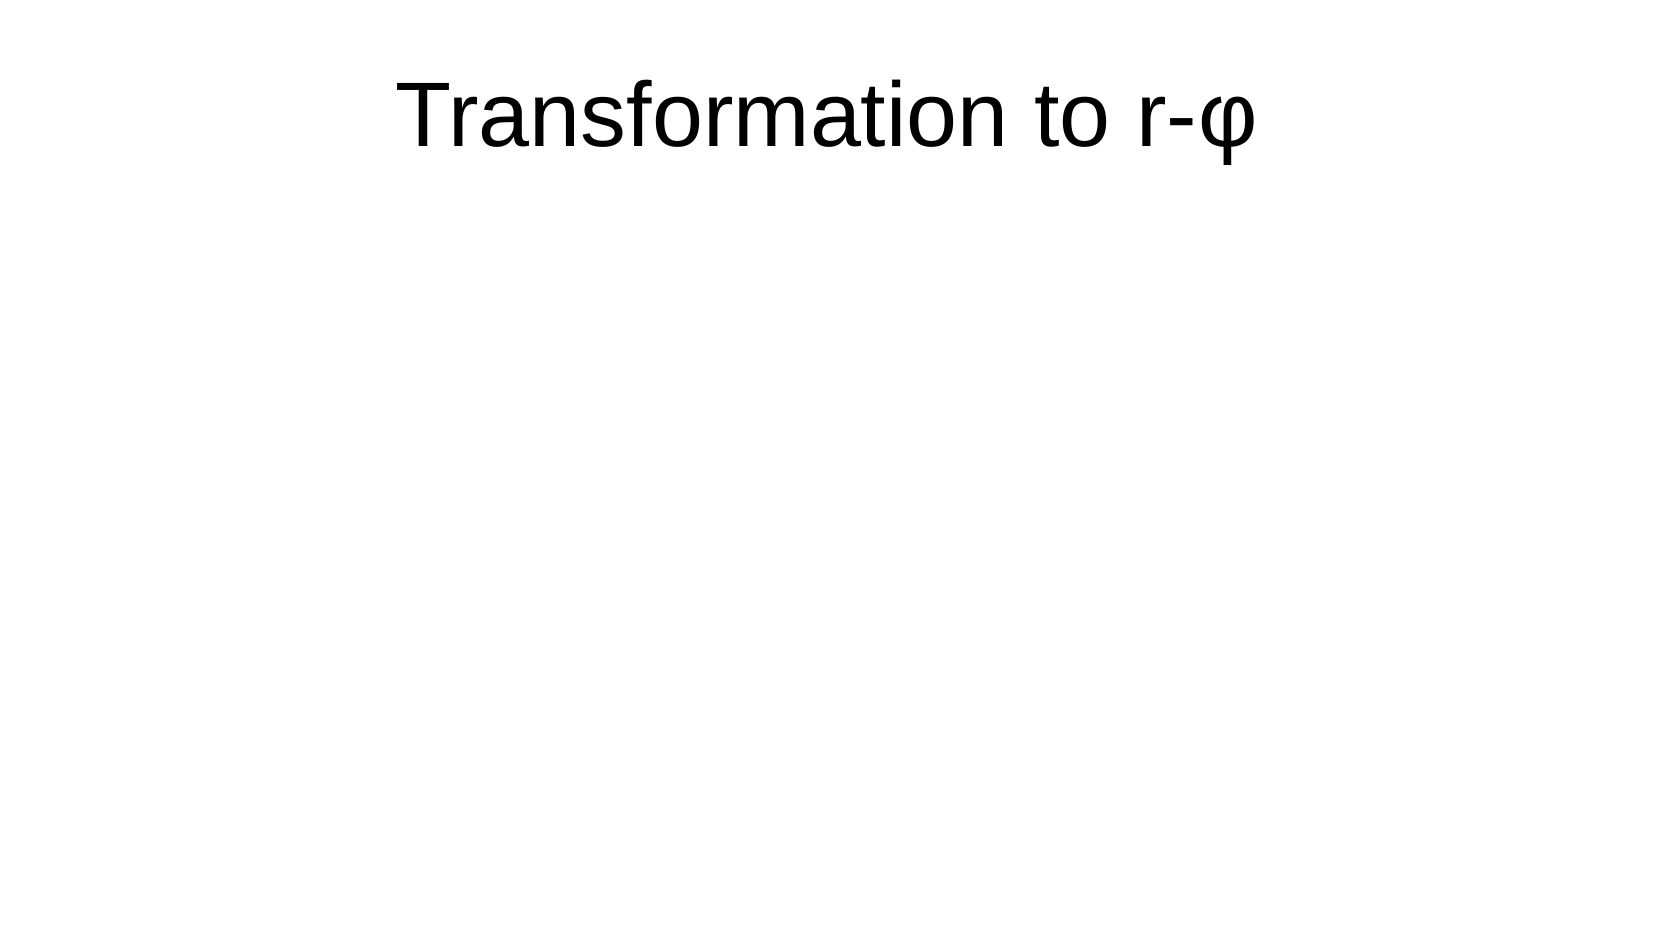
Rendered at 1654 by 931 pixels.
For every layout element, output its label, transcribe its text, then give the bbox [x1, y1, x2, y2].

title Transformation to r-φ [82, 36, 1571, 193]
